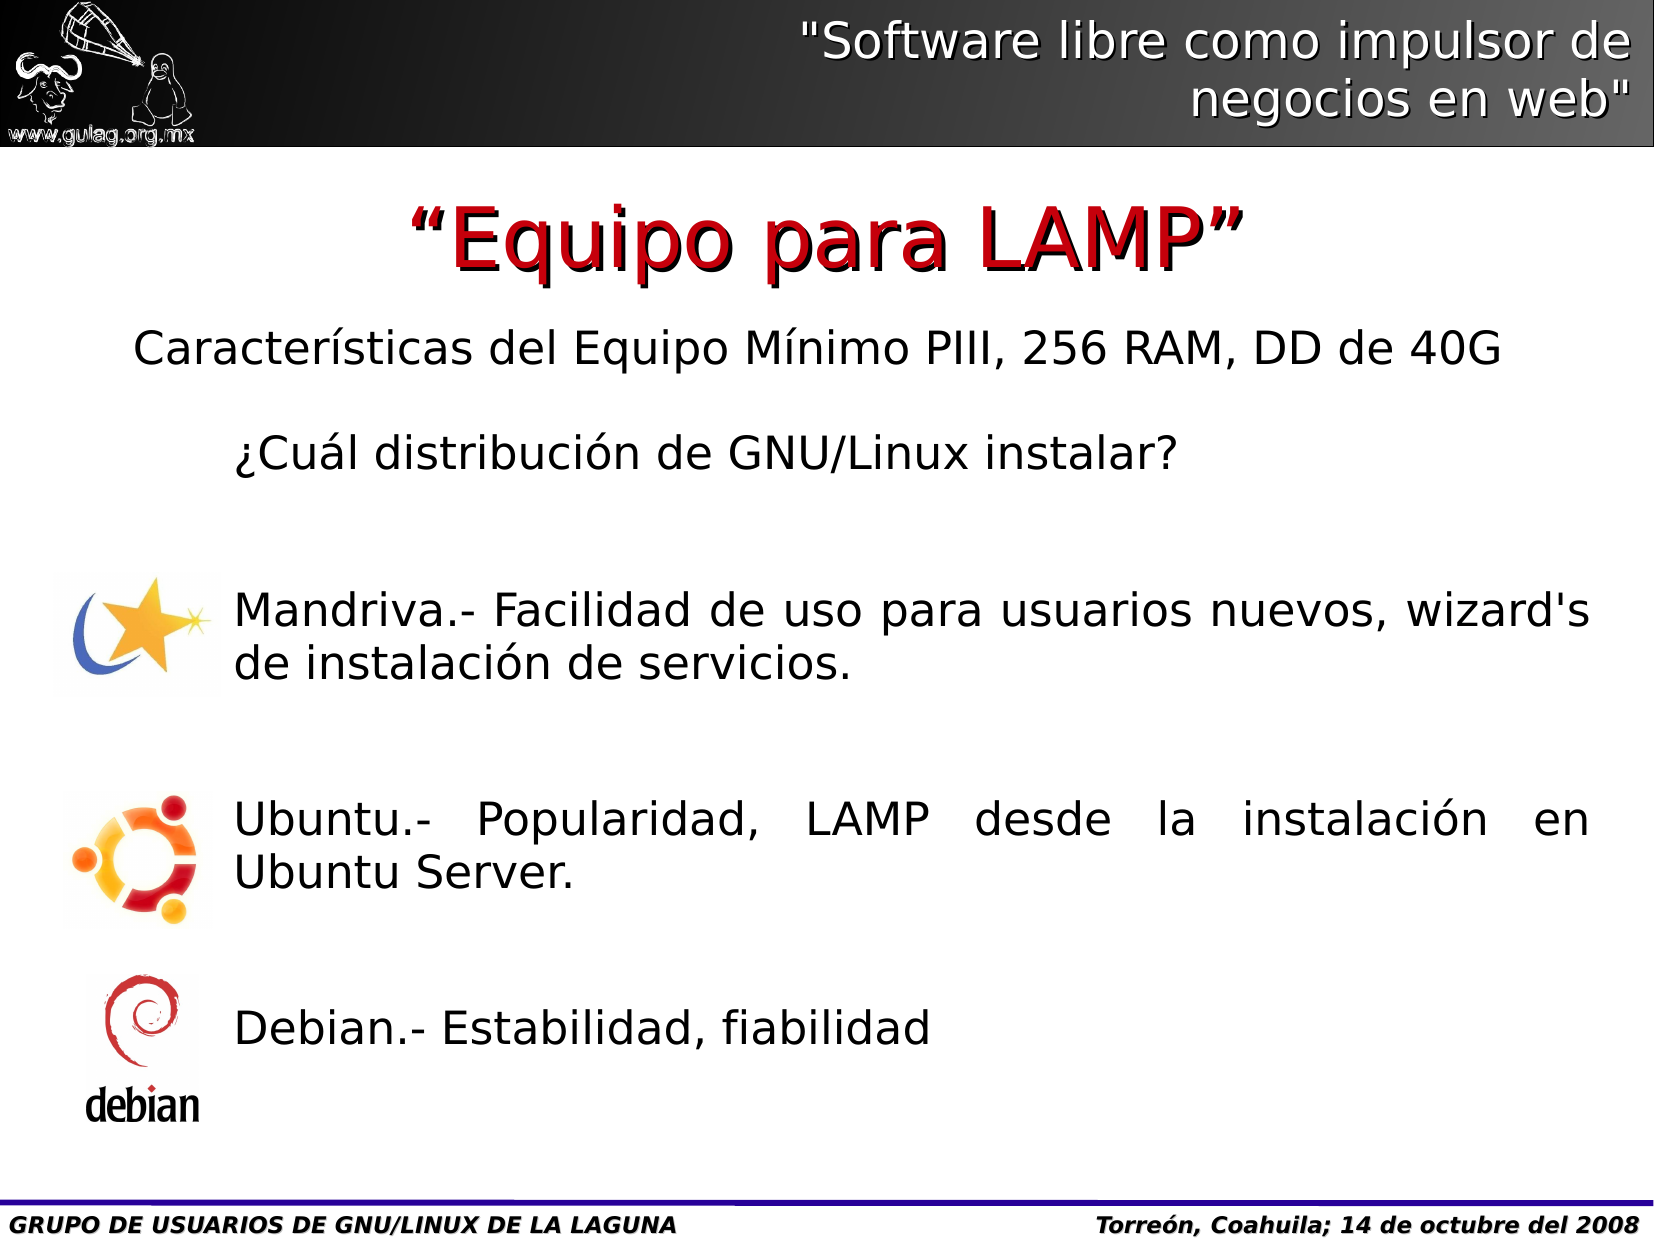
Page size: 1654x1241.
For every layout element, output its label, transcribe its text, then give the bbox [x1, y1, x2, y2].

text_box [0, 0, 5, 147]
picture [53, 572, 221, 697]
picture [5, 0, 197, 148]
text_box "Software libre como impulsor de negocios en web" [750, 4, 1648, 136]
picture [63, 791, 213, 929]
picture [86, 974, 199, 1123]
text_box Características del Equipo Mínimo PIII, 256 RAM, DD de 40G [118, 314, 1595, 432]
text_box ¿Cuál distribución de GNU/Linux instalar? Mandriva.- Facilidad de uso para usuarios nuevos, wizard's de instalación de servicios. Ubuntu.- Popularidad, LAMP desde la instalación en Ubuntu Server. Debian.- Estabilidad, fiabilidad [218, 419, 1607, 1063]
text_box GRUPO DE USUARIOS DE GNU/LINUX DE LA LAGUNA [0, 1204, 694, 1241]
text_box “Equipo para LAMP” [29, 183, 1625, 295]
text_box Torreón, Coahuila; 14 de octubre del 2008 [1080, 1204, 1654, 1241]
text_box [197, 0, 1654, 147]
